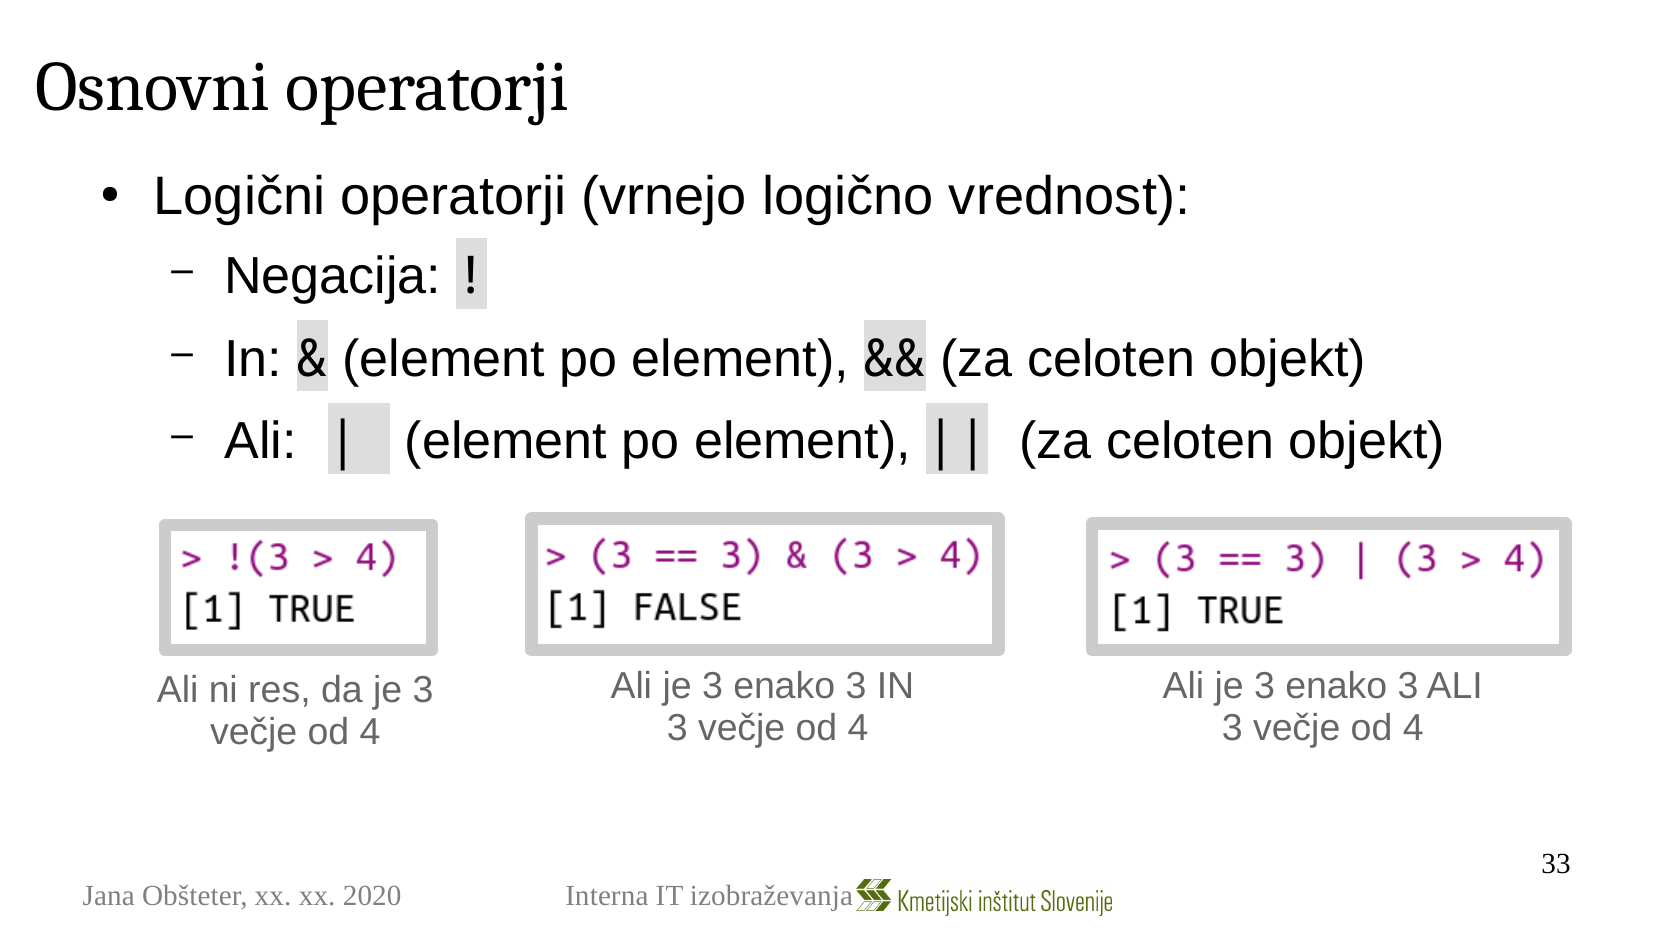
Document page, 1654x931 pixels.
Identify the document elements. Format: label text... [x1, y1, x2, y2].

text_box Ali ni res, da je 3 večje od 4 [141, 661, 449, 761]
title Osnovni operatorji [35, 21, 1524, 154]
list Logični operatorji (vrnejo logično vrednost): Negacija: ! In: & (element po element), && (za celoten objekt) Ali: | (element po element), || (za celoten objekt) [82, 165, 1619, 827]
text_box Ali je 3 enako 3 IN 3 večje od 4 [531, 657, 1004, 756]
picture [537, 525, 993, 644]
picture [1098, 529, 1560, 644]
picture [171, 531, 426, 644]
text_box Ali je 3 enako 3 ALI 3 večje od 4 [1086, 657, 1560, 756]
picture [856, 879, 1112, 916]
